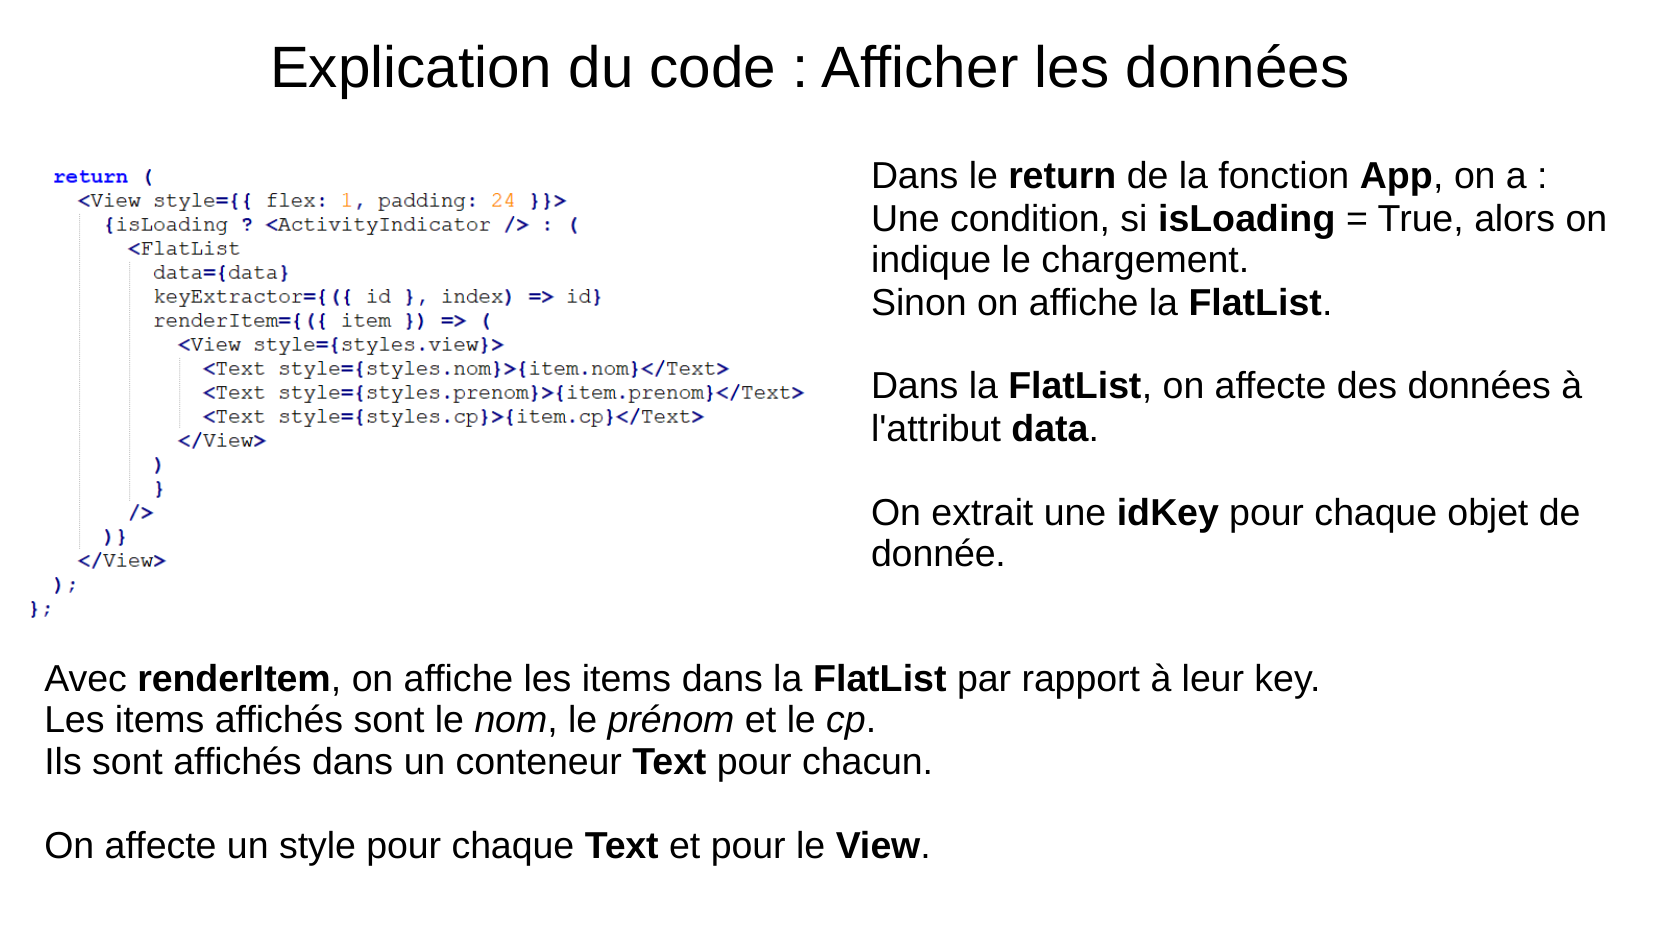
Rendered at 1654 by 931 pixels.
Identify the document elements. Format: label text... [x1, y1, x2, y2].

text_box Dans le return de la fonction App, on a : Une condition, si isLoading = True, alors on indique le chargement. Sinon on affiche la FlatList. Dans la FlatList, on affecte des données à l'attribut data. On extrait une idKey pour chaque objet de donnée. [856, 147, 1625, 583]
picture [29, 167, 808, 623]
text_box Avec renderItem, on affiche les items dans la FlatList par rapport à leur key. Les items affichés sont le nom, le prénom et le cp. Ils sont affichés dans un conteneur Text pour chacun. On affecte un style pour chaque Text et pour le View. [29, 649, 1536, 917]
title Explication du code : Afficher les données [82, 0, 1571, 146]
